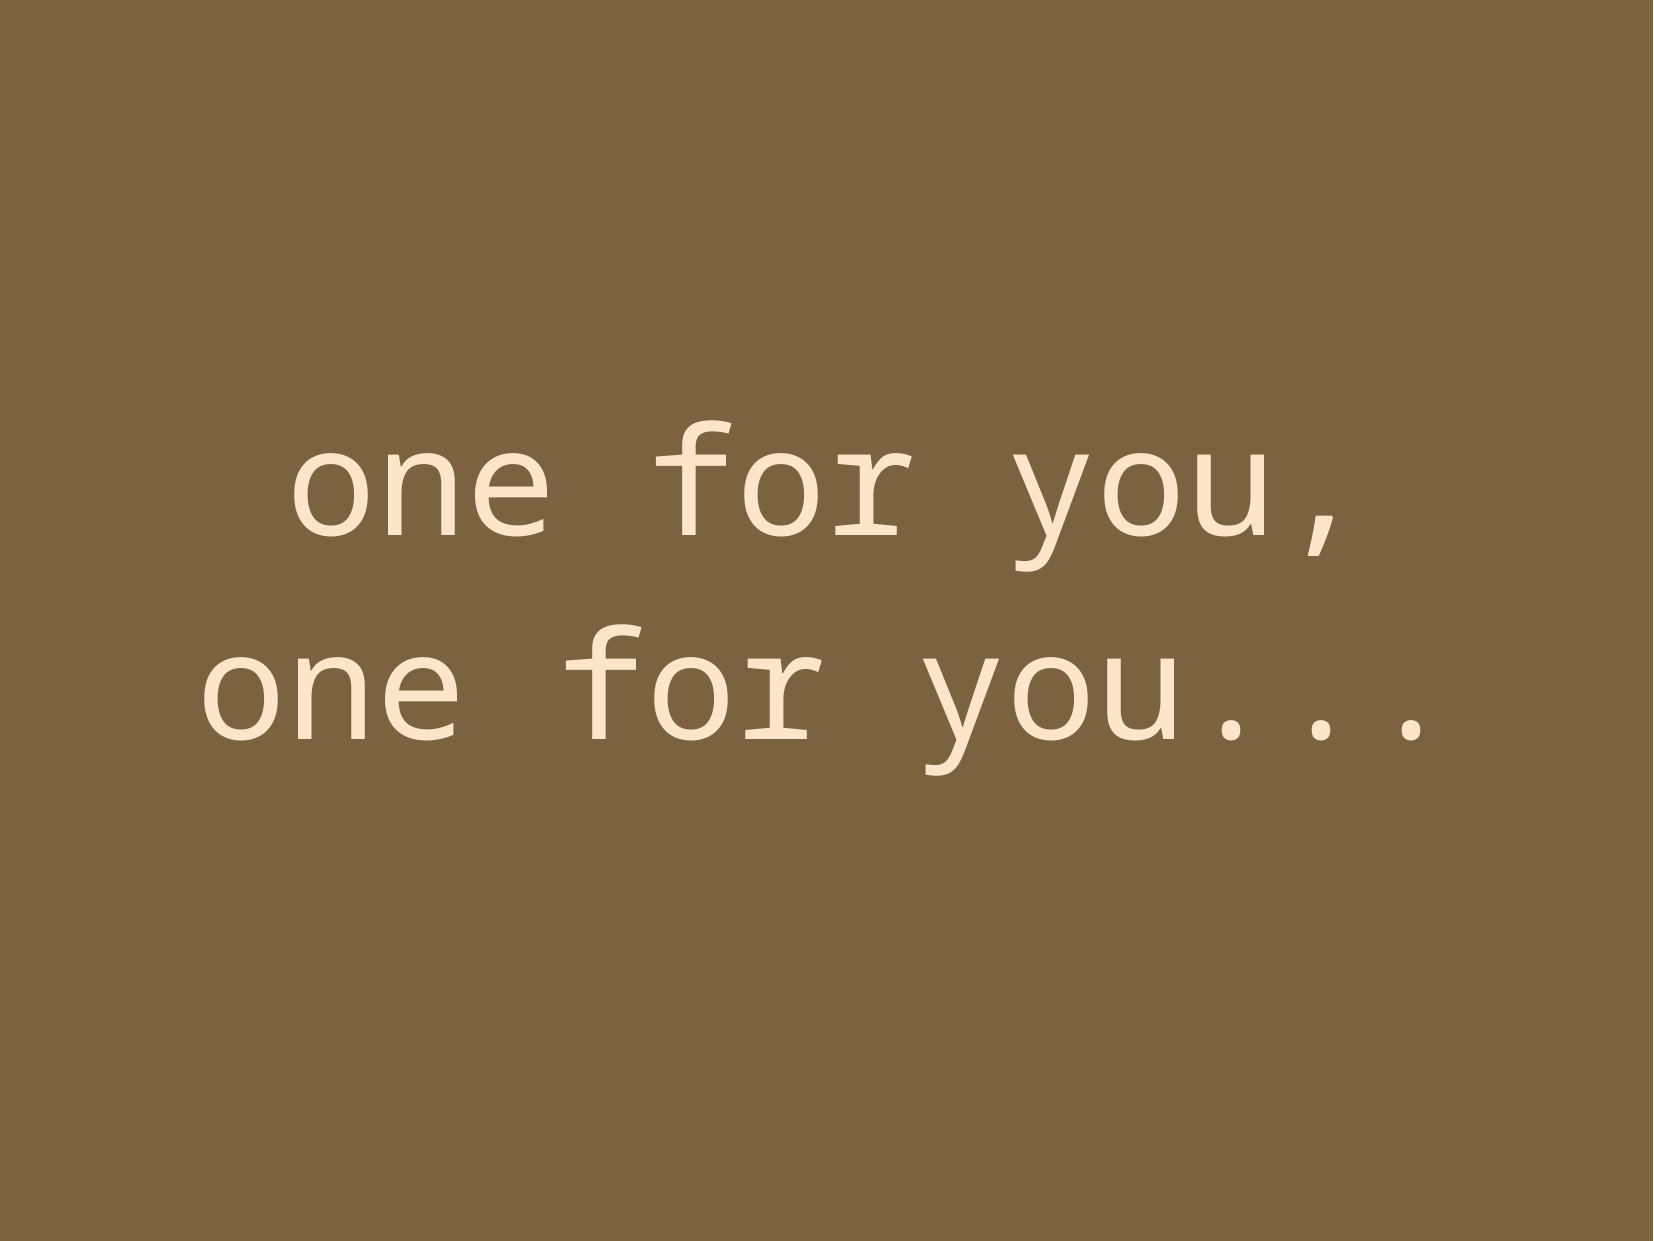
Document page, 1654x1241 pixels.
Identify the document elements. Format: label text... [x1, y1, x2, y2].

subtitle one for you, one for you... [82, 49, 1571, 1109]
